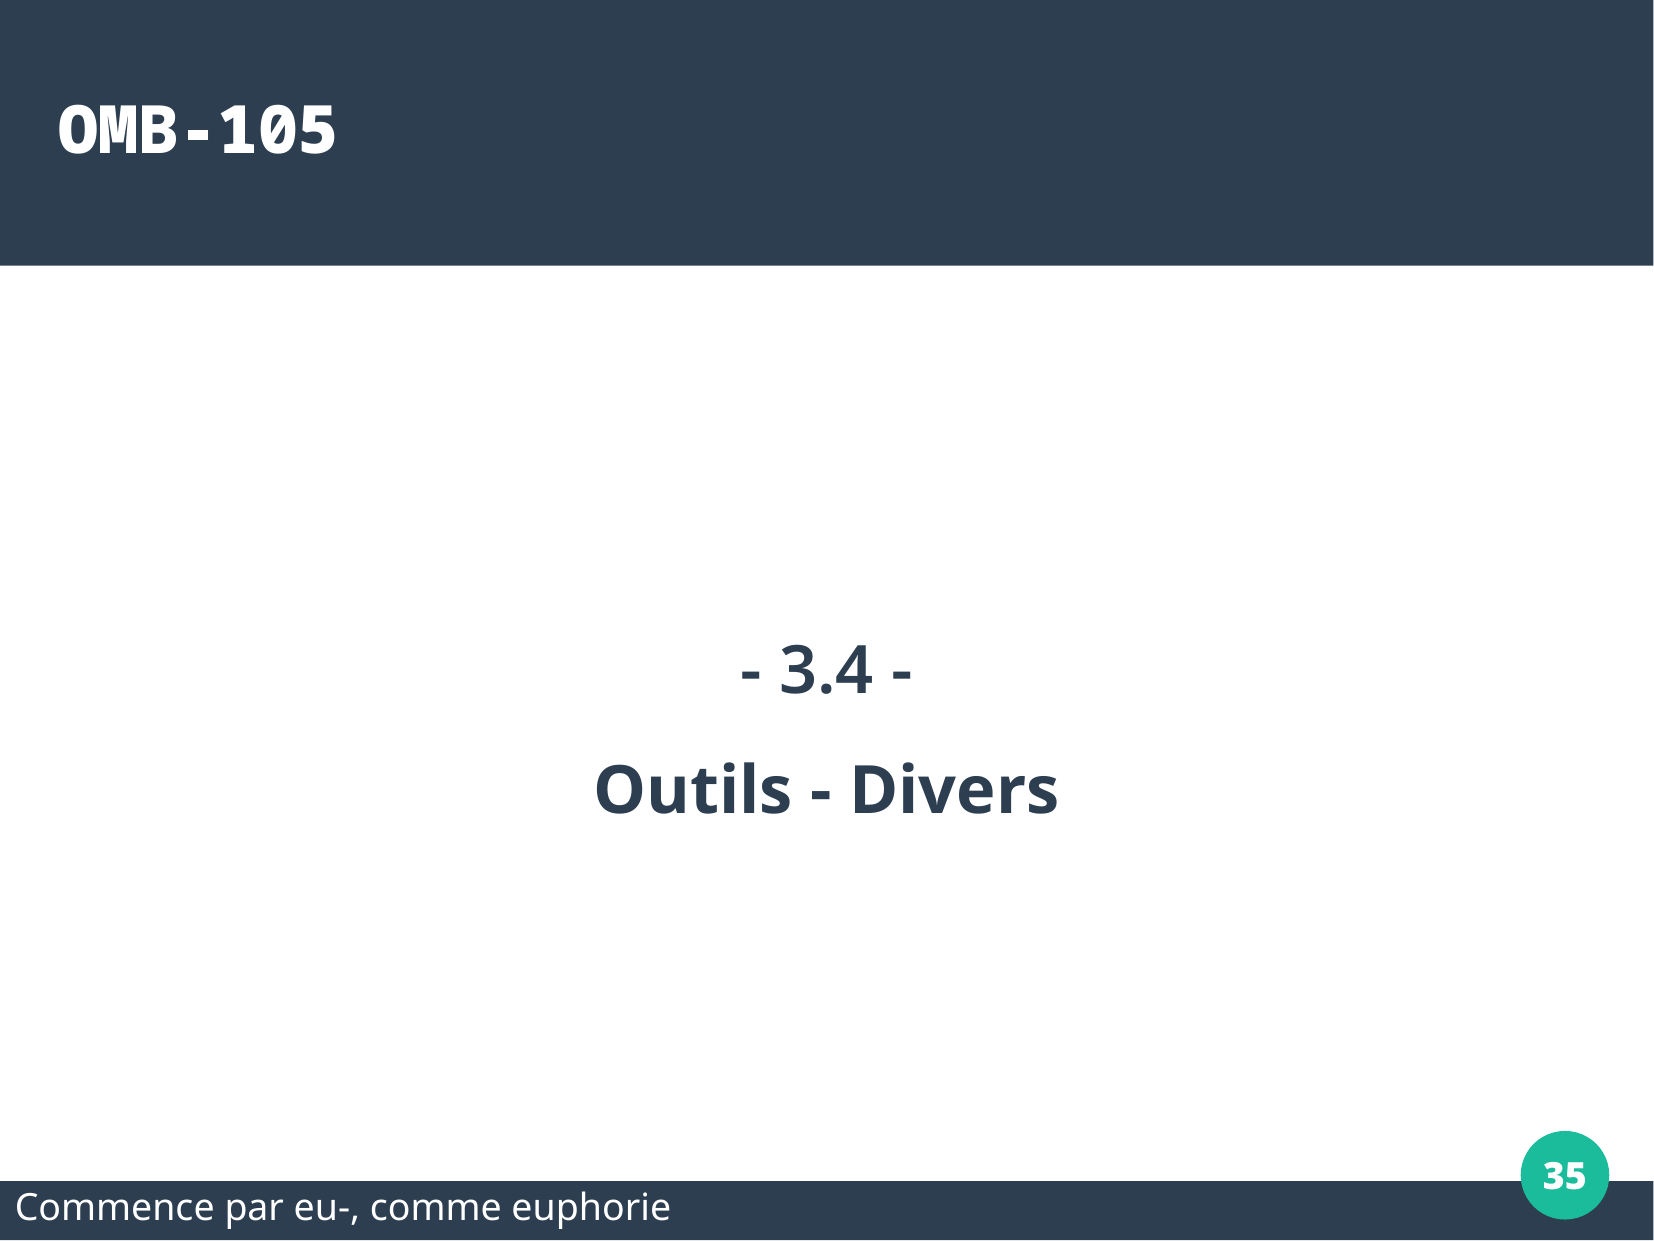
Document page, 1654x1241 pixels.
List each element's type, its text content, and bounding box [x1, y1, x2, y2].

title OMB-105 [59, 49, 1595, 207]
text_box Commence par eu-, comme euphorie [0, 1173, 1501, 1241]
list - 3.4 - Outils - Divers [0, 270, 1654, 1186]
